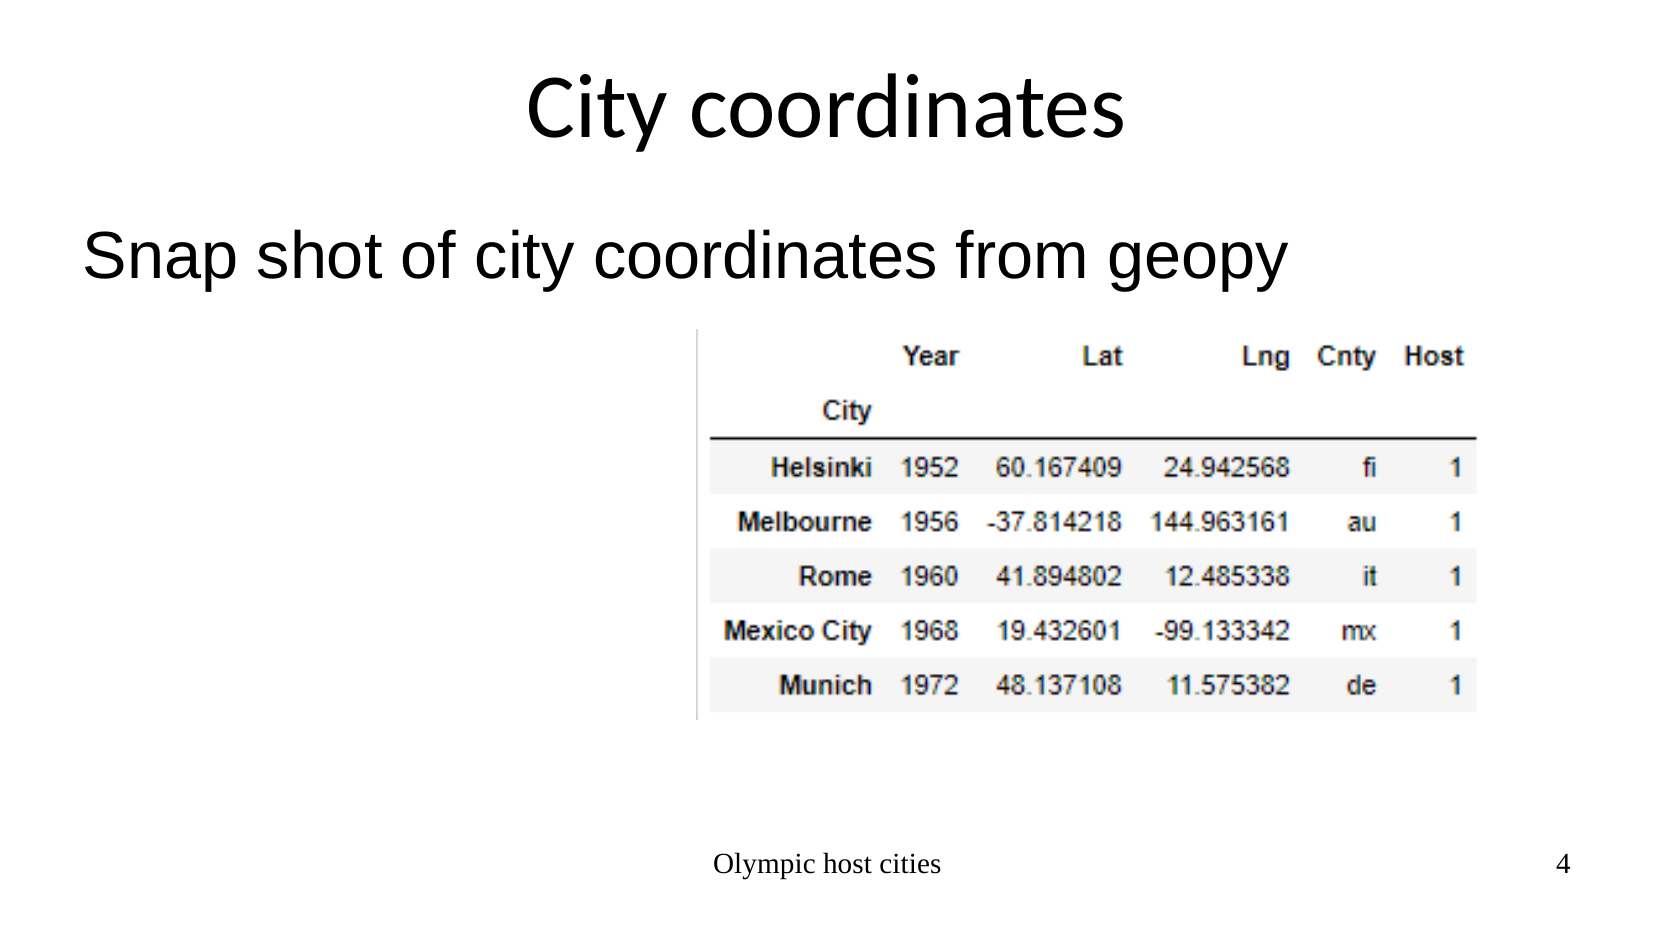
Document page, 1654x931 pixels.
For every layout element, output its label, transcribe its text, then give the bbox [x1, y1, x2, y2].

title City coordinates [82, 37, 1571, 193]
picture [696, 329, 1497, 721]
list Snap shot of city coordinates from geopy [82, 217, 1571, 758]
